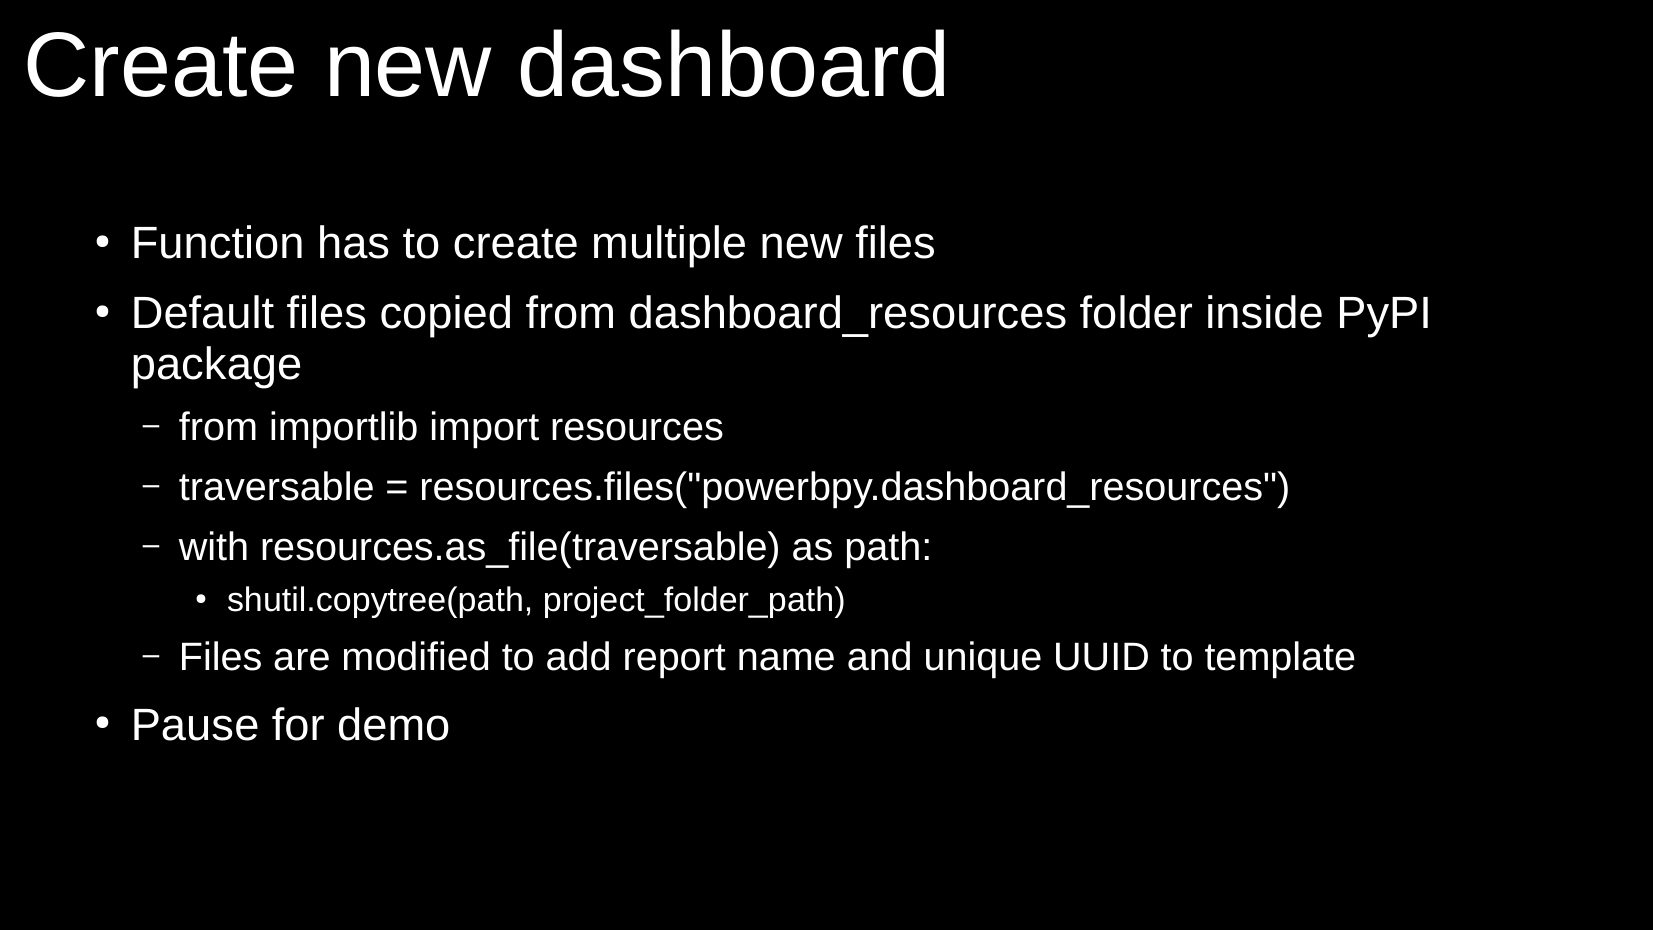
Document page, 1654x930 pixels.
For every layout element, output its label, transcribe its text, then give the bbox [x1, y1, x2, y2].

list Function has to create multiple new files Default files copied from dashboard_resources folder inside PyPI package from importlib import resources traversable = resources.files("powerbpy.dashboard_resources") with resources.as_file(traversable) as path: shutil.copytree(path, project_folder_path) Files are modified to add report name and unique UUID to template Pause for demo [82, 217, 1571, 757]
title Create new dashboard [23, 11, 1588, 119]
